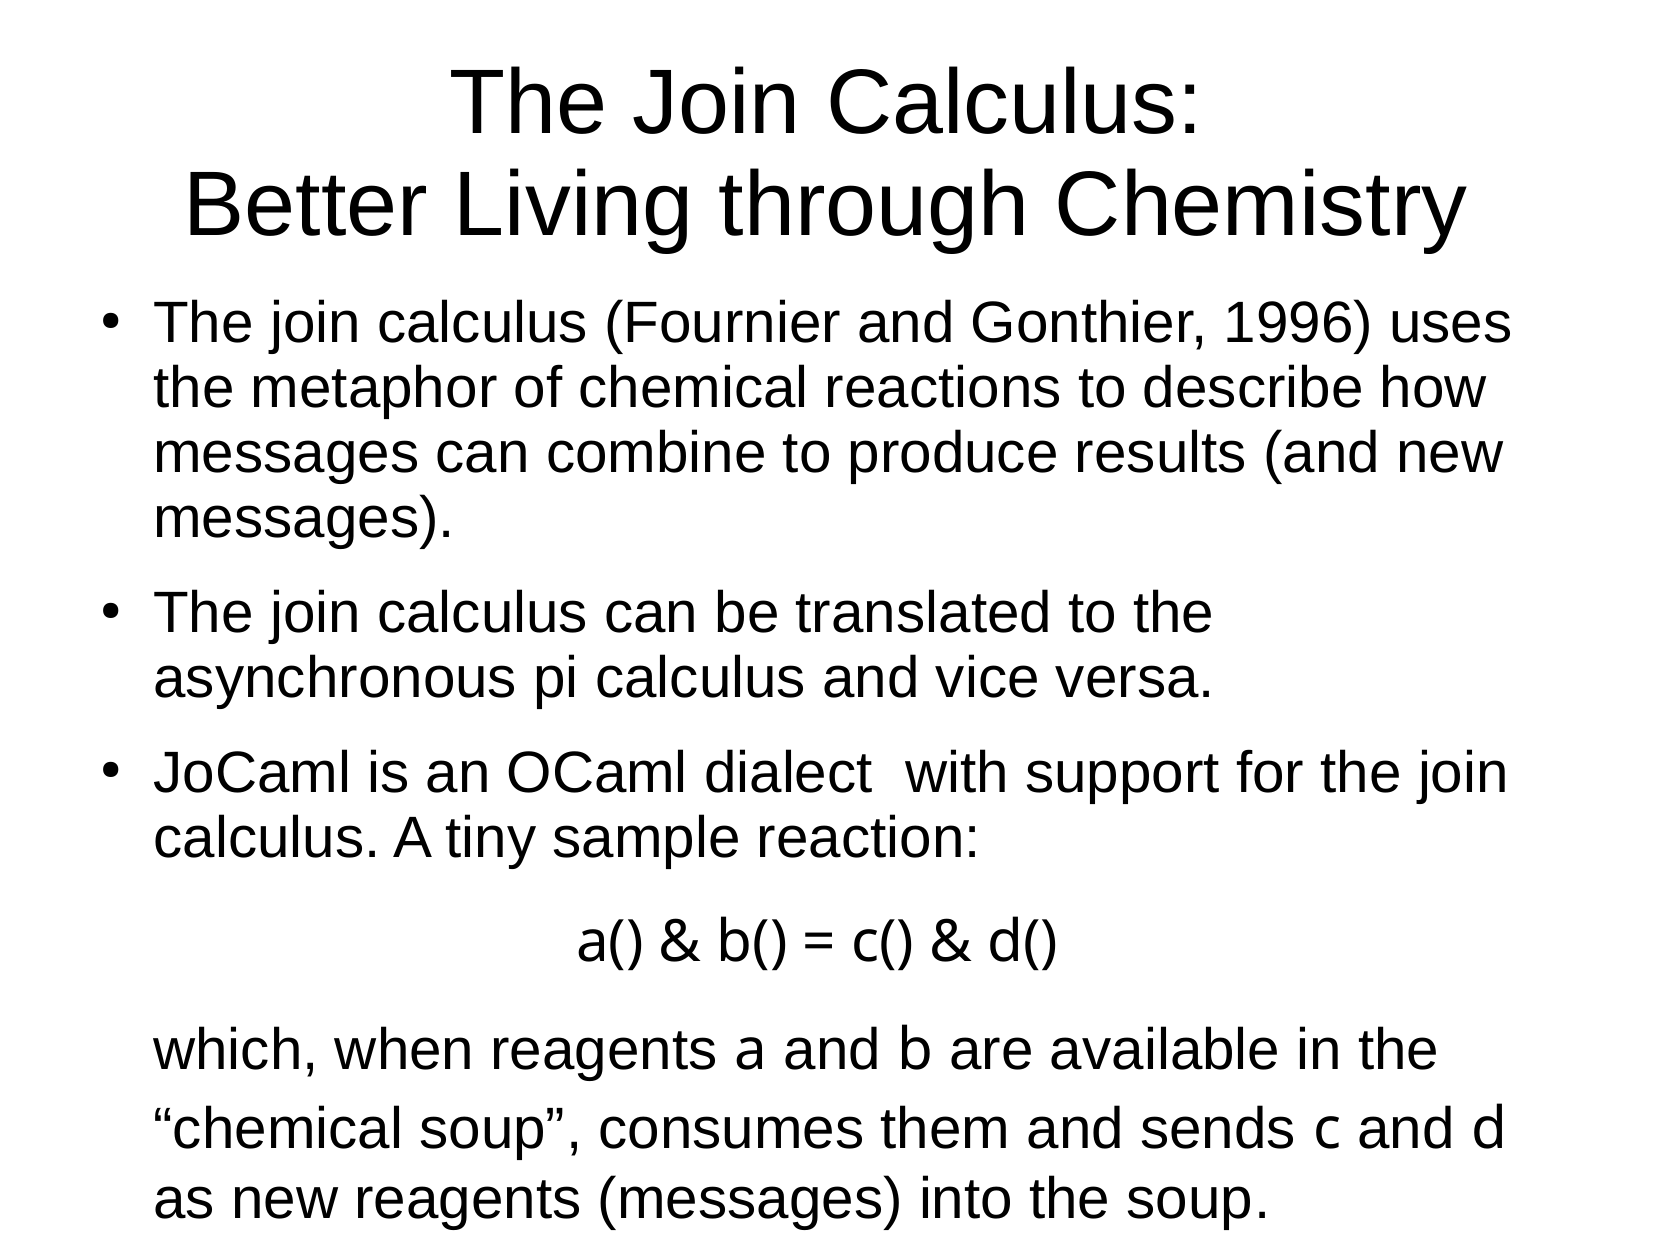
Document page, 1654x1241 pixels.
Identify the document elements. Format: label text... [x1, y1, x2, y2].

title The Join Calculus: Better Living through Chemistry [82, 49, 1571, 257]
list The join calculus (Fournier and Gonthier, 1996) uses the metaphor of chemical reactions to describe how messages can combine to produce results (and new messages). The join calculus can be translated to the asynchronous pi calculus and vice versa. JoCaml is an OCaml dialect with support for the join calculus. A tiny sample reaction: a() & b() = c() & d() which, when reagents a and b are available in the “chemical soup”, consumes them and sends c and d as new reagents (messages) into the soup. [82, 290, 1571, 1205]
